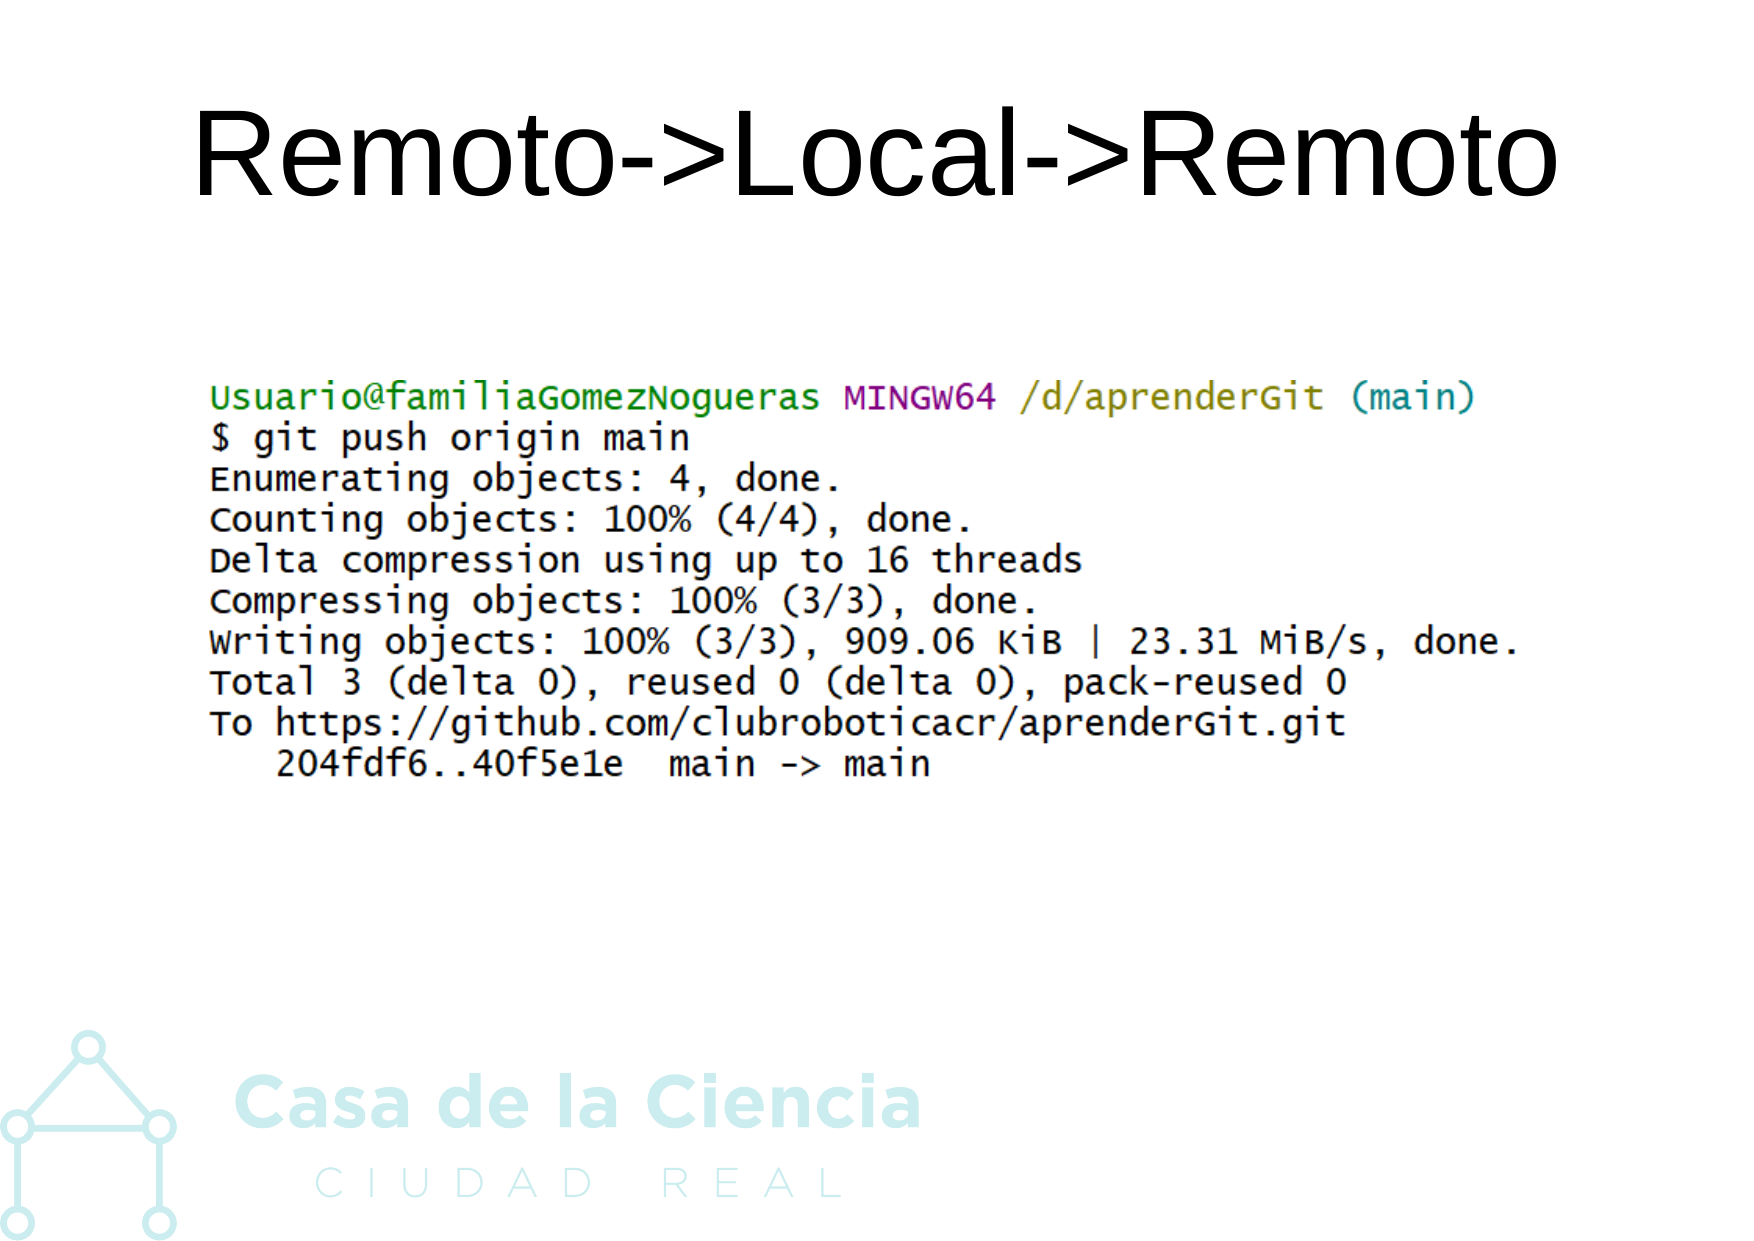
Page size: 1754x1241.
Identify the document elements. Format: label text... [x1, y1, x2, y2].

picture [208, 380, 1557, 778]
title Remoto->Local->Remoto [87, 49, 1667, 257]
